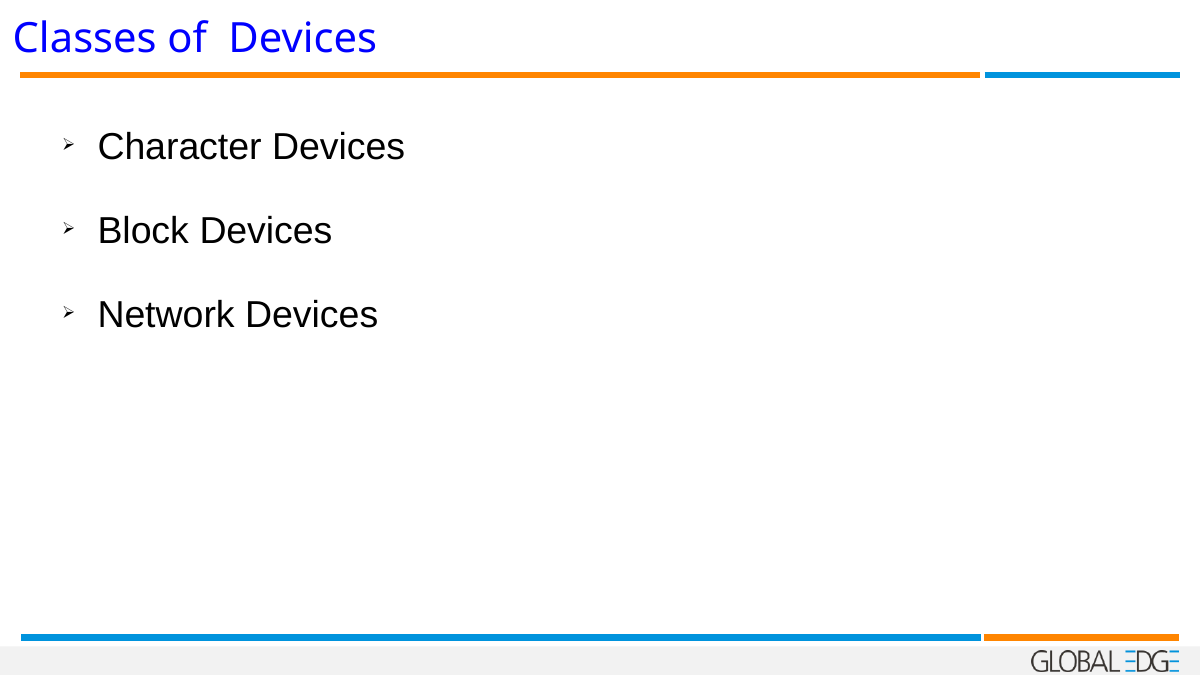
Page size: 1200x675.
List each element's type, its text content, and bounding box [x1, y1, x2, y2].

title Classes of Devices [12, 9, 1088, 63]
picture [1031, 650, 1179, 672]
text_box Character Devices Block Devices Network Devices [47, 118, 768, 385]
